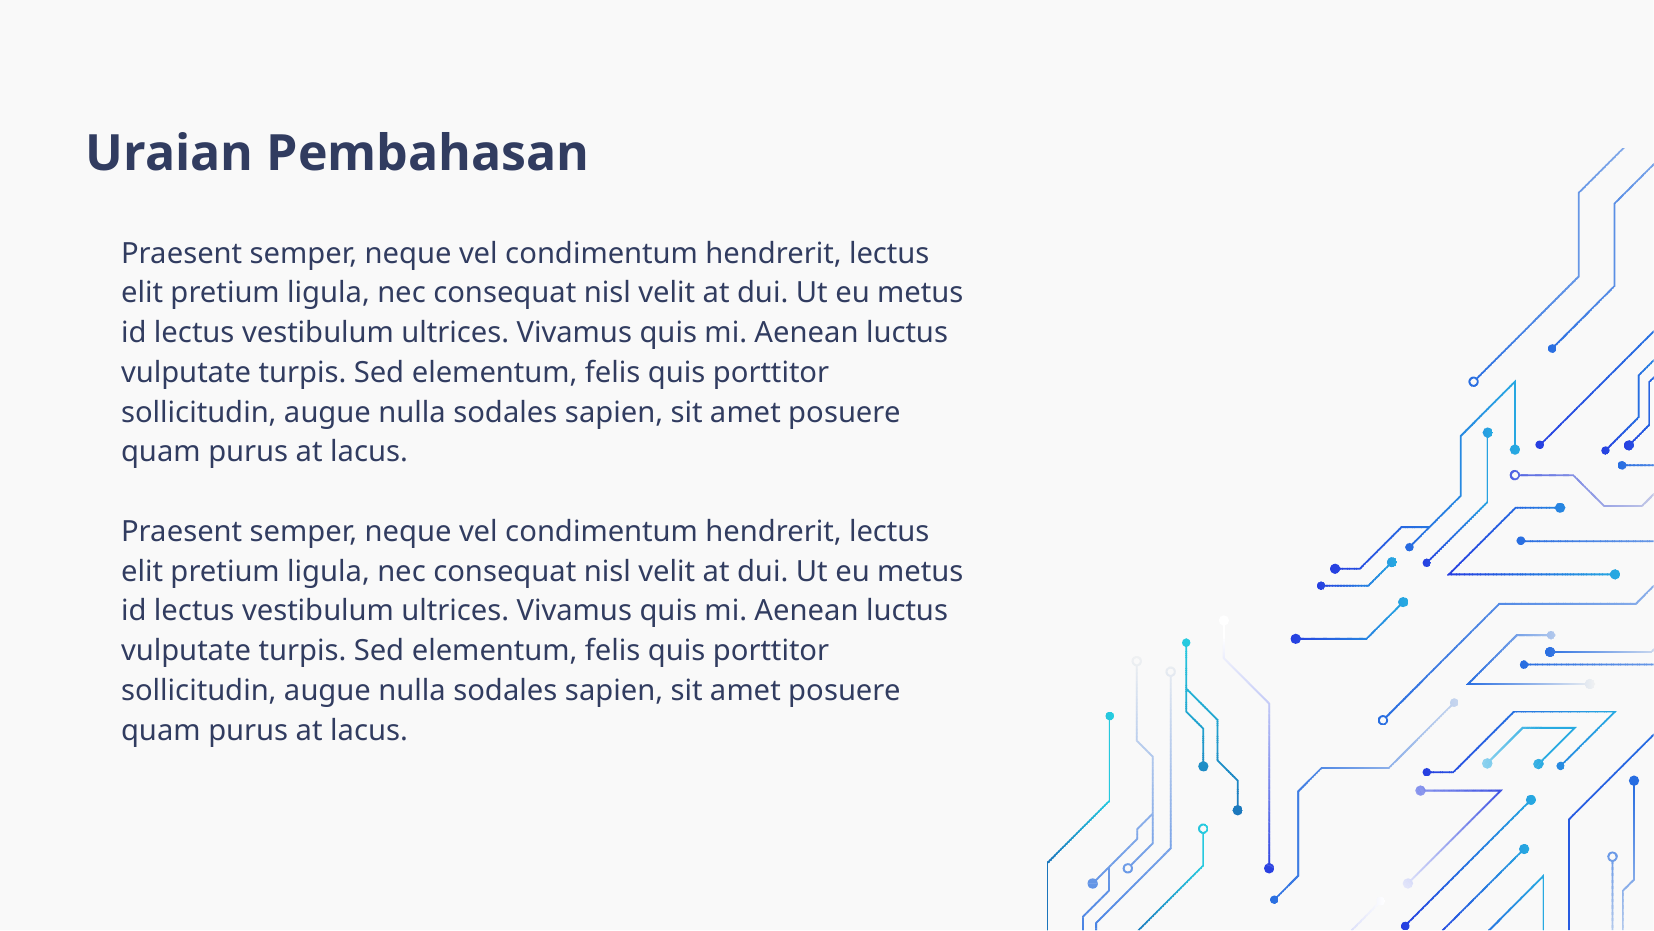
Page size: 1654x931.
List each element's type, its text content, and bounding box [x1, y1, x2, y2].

text_box Uraian Pembahasan [70, 109, 638, 201]
text_box Praesent semper, neque vel condimentum hendrerit, lectus elit pretium ligula, nec consequat nisl velit at dui. Ut eu metus id lectus vestibulum ultrices. Vivamus quis mi. Aenean luctus vulputate turpis. Sed elementum, felis quis porttitor sollicitudin, augue nulla sodales sapien, sit amet posuere quam purus at lacus. Praesent semper, neque vel condimentum hendrerit, lectus elit pretium ligula, nec consequat nisl velit at dui. Ut eu metus id lectus vestibulum ultrices. Vivamus quis mi. Aenean luctus vulputate turpis. Sed elementum, felis quis porttitor sollicitudin, augue nulla sodales sapien, sit amet posuere quam purus at lacus. [106, 224, 993, 686]
